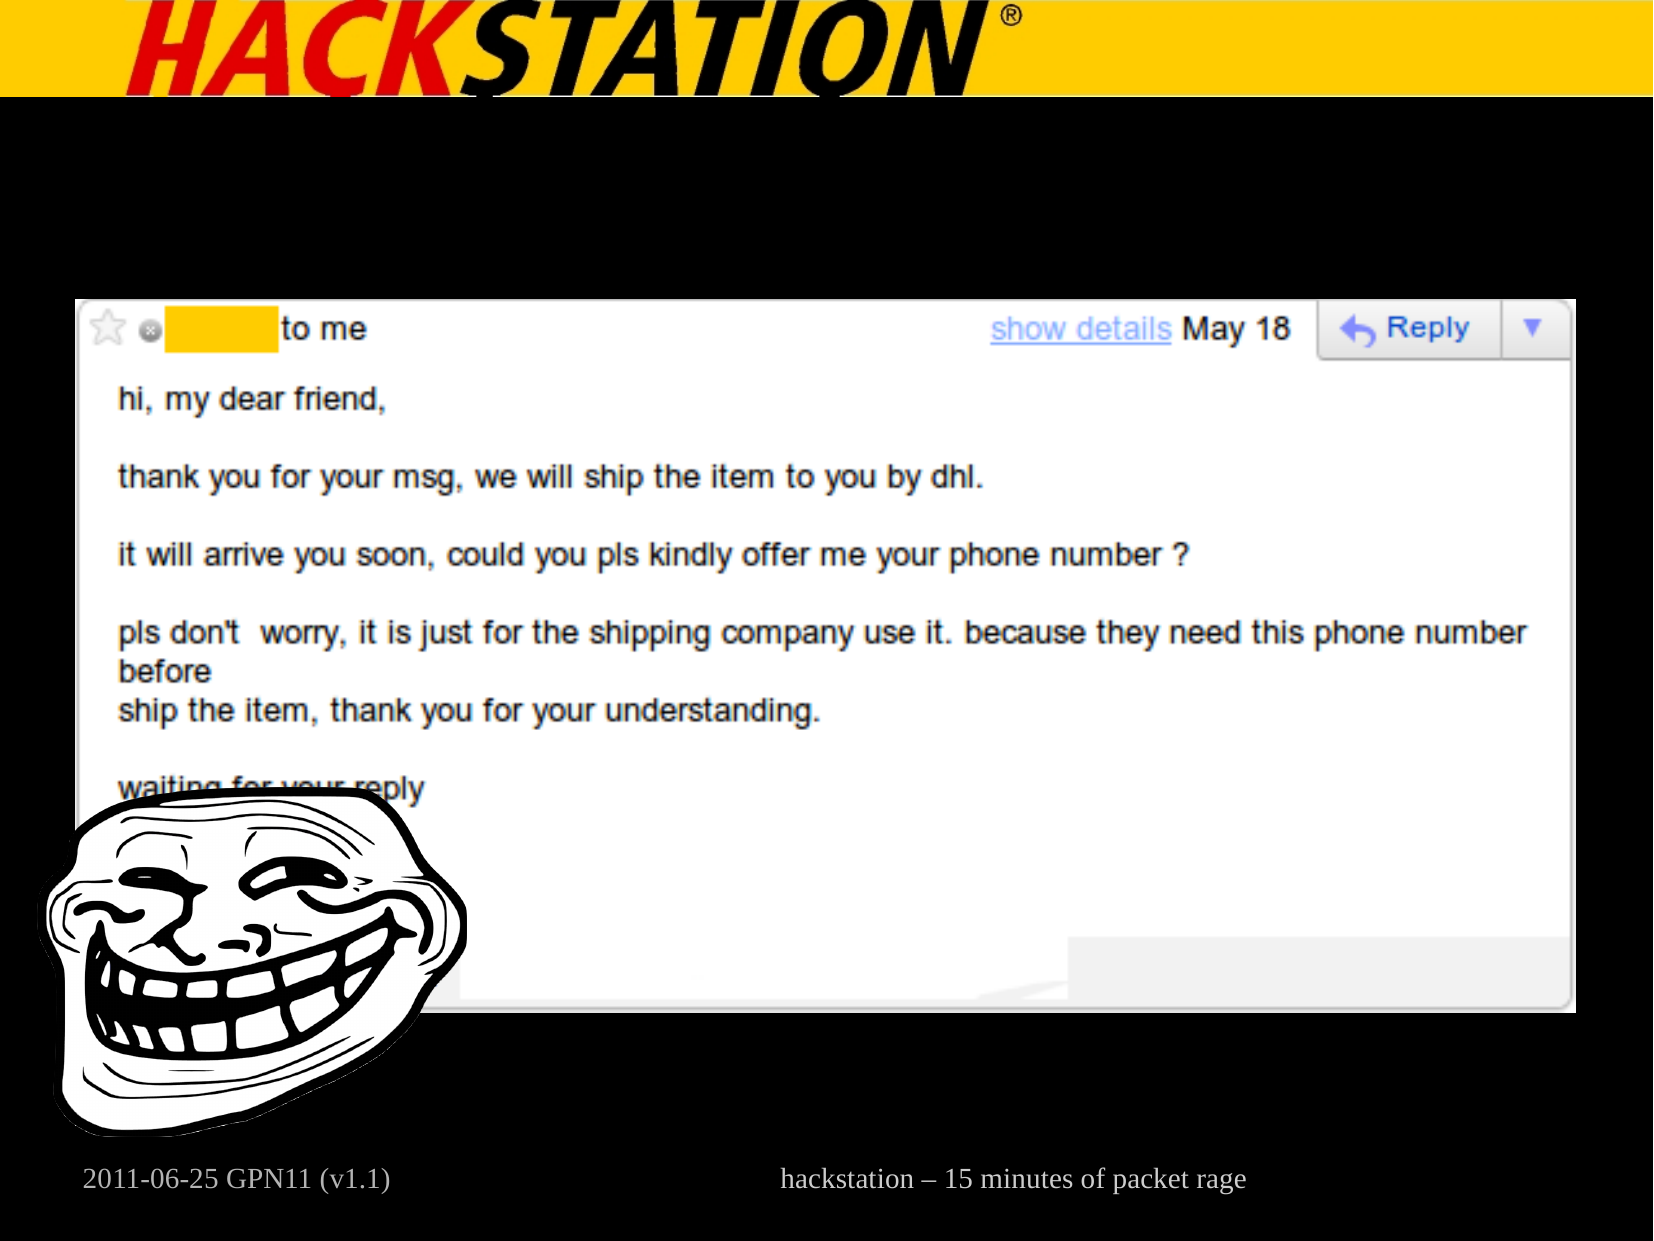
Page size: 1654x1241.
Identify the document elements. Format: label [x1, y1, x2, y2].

picture [0, 0, 1653, 97]
picture [37, 299, 1576, 1137]
